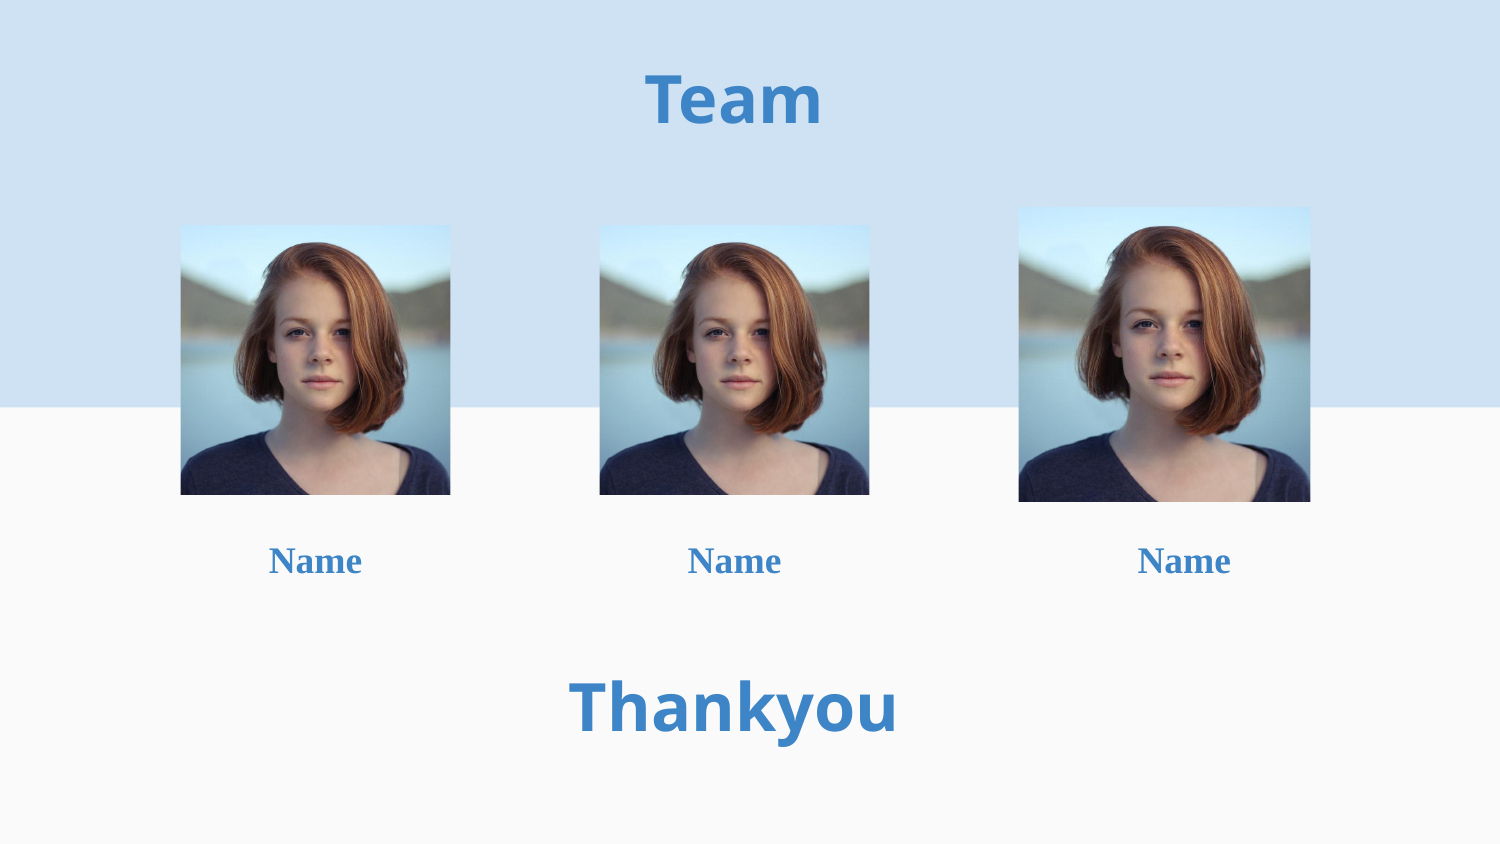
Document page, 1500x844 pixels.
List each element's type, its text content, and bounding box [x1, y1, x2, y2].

title Name [568, 501, 901, 597]
title Name [149, 501, 482, 597]
picture [180, 225, 451, 496]
picture [599, 225, 870, 496]
title Team [35, 41, 1434, 208]
text_box [0, 0, 1500, 408]
picture [1018, 207, 1311, 501]
title Name [1018, 501, 1351, 597]
title Thankyou [35, 649, 1434, 816]
